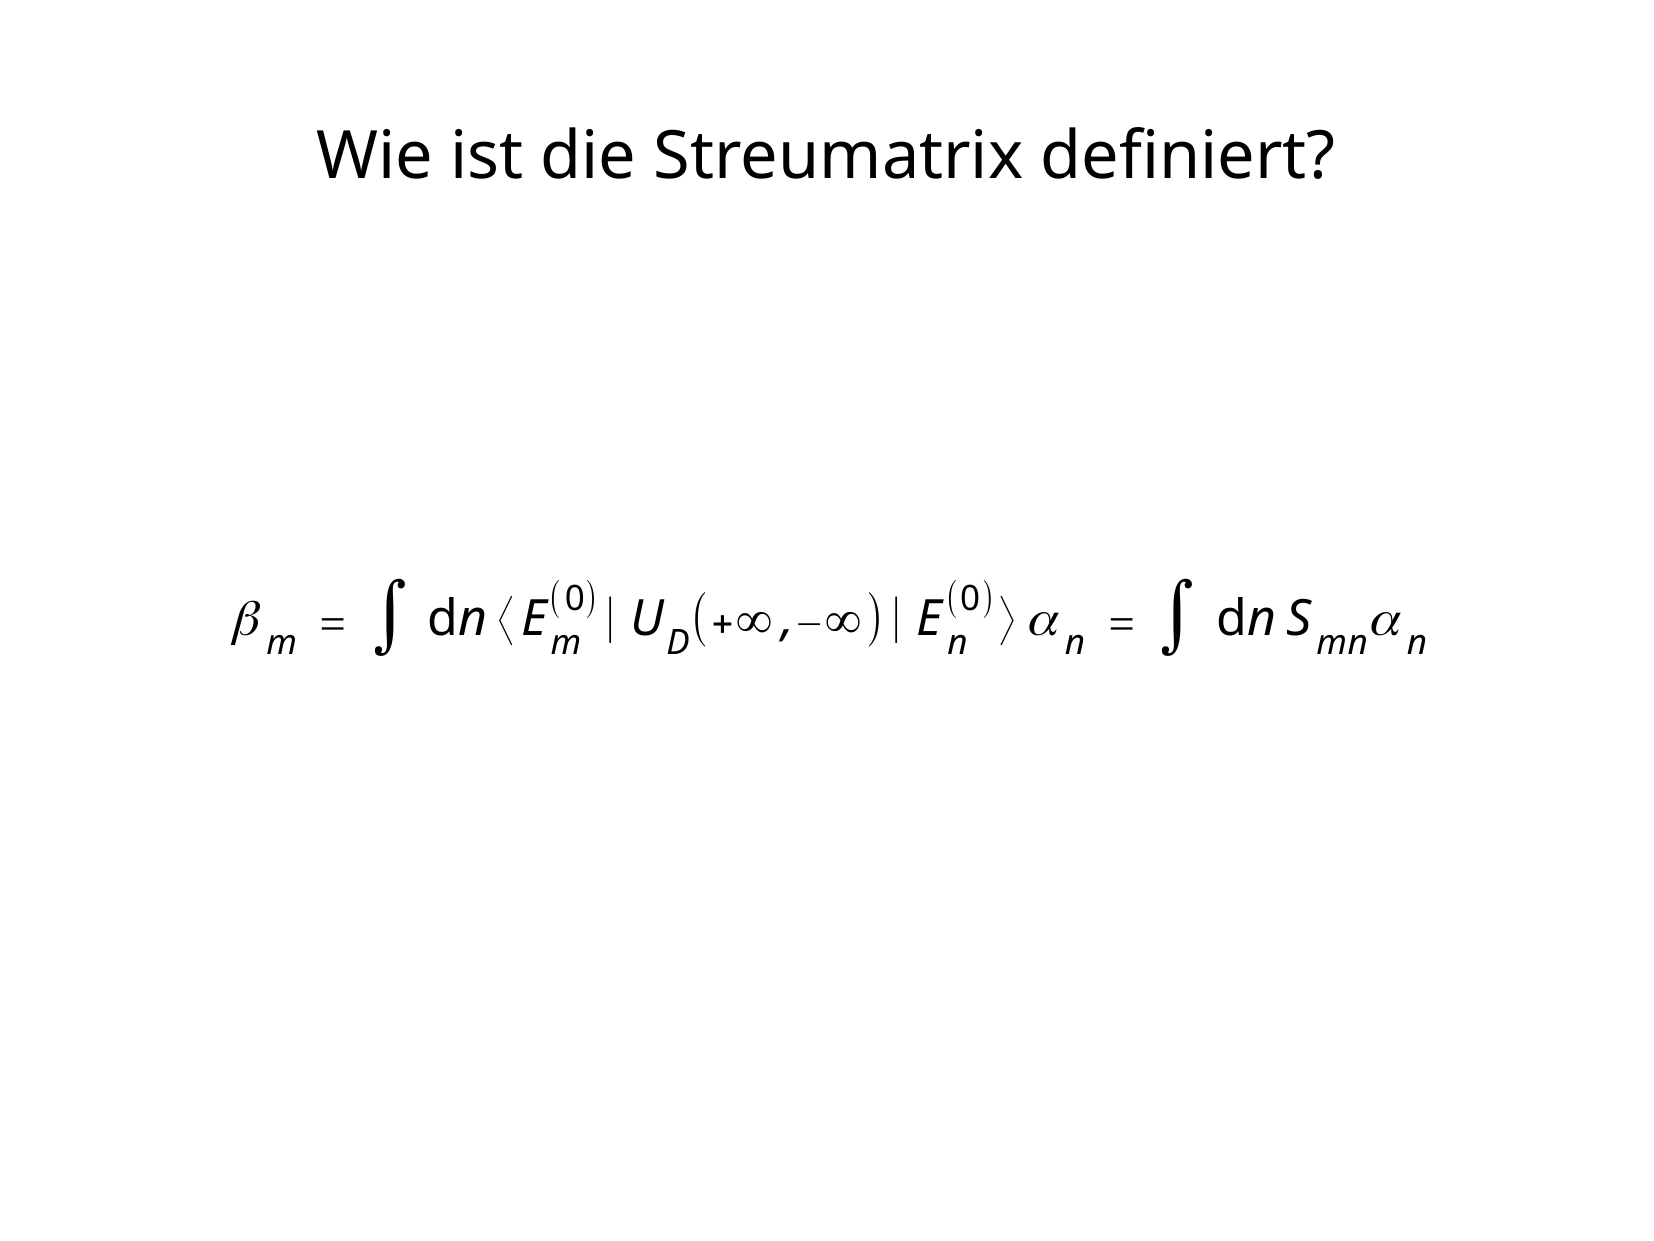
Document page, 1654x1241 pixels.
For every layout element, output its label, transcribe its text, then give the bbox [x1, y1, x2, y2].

title Wie ist die Streumatrix definiert? [82, 49, 1571, 257]
chart [222, 576, 1431, 664]
